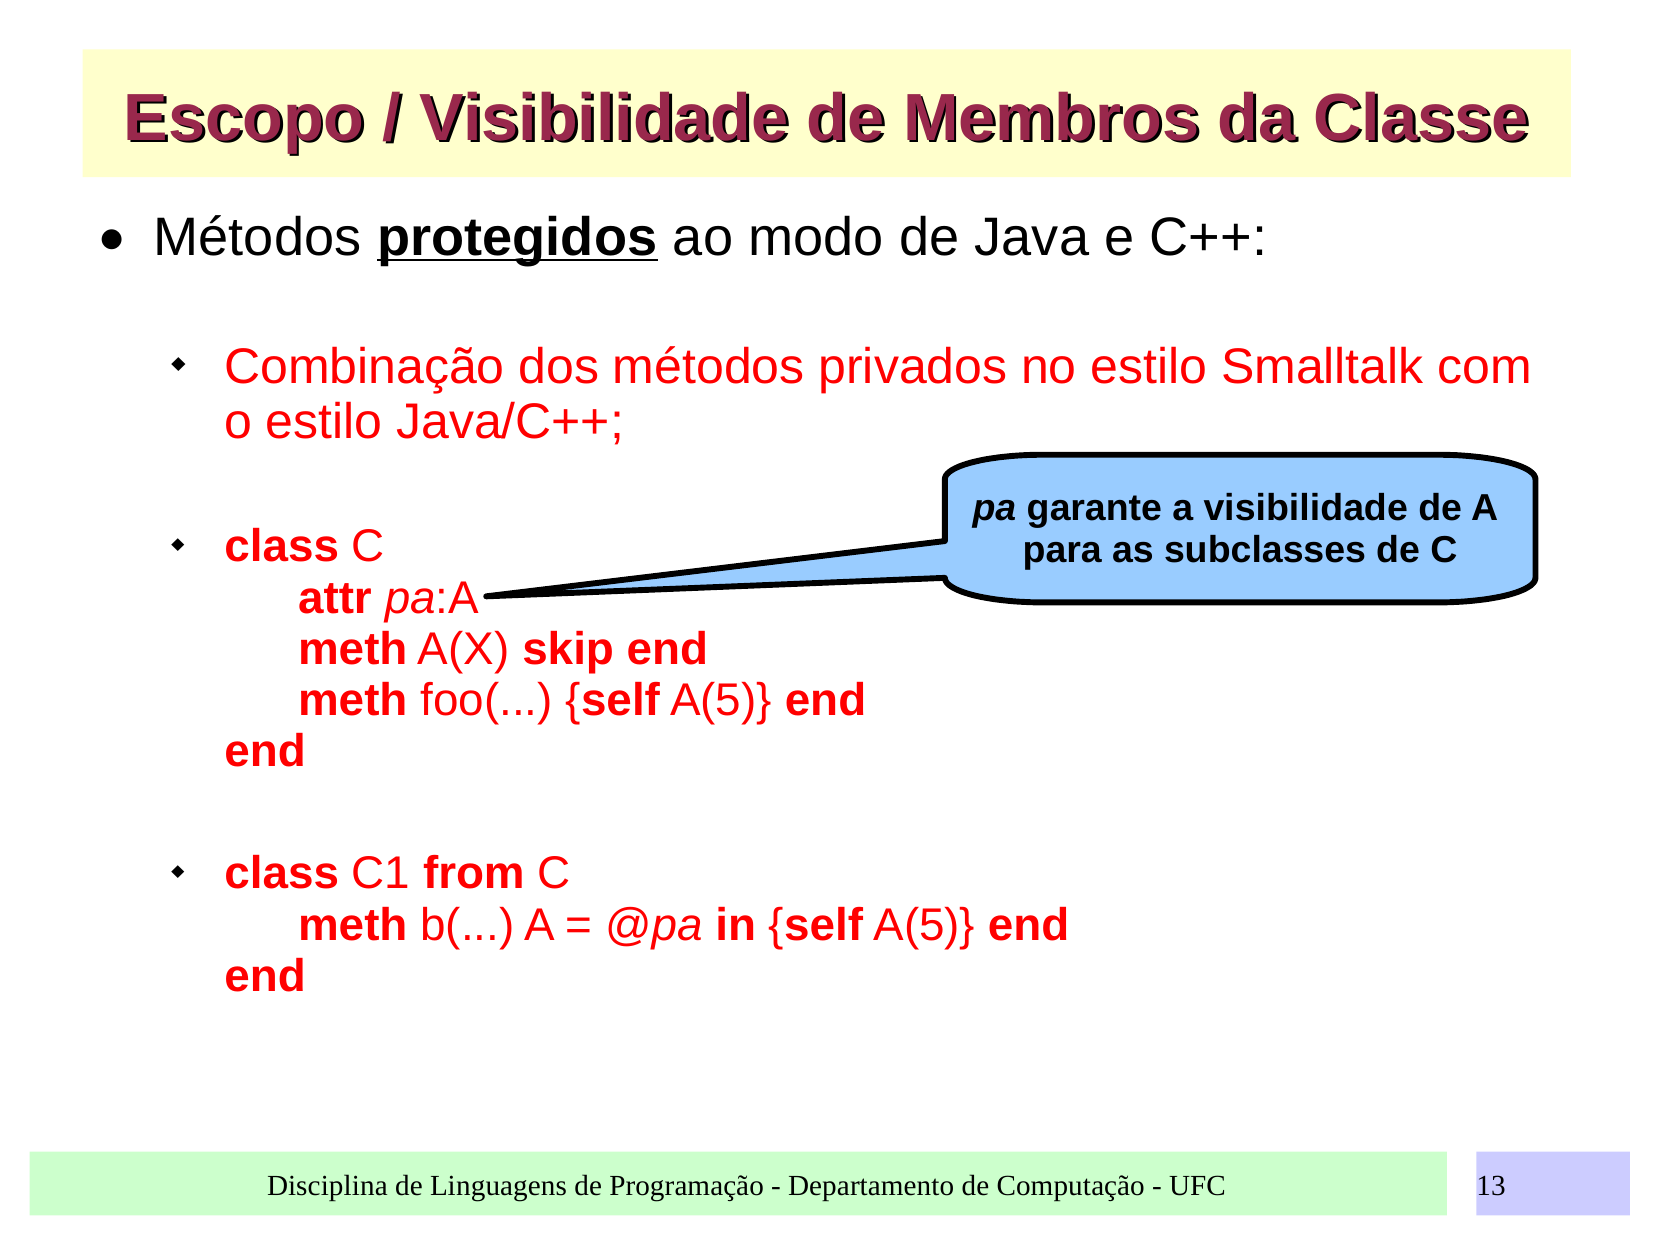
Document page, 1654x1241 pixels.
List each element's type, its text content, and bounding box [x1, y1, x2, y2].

title Escopo / Visibilidade de Membros da Classe [82, 49, 1571, 178]
text_box <número> [1476, 1151, 1630, 1216]
text_box Disciplina de Linguagens de Programação - Departamento de Computação - UFC [29, 1151, 1447, 1216]
list Métodos protegidos ao modo de Java e C++: Combinação dos métodos privados no estilo Smalltalk com o estilo Java/C++; class C attr pa:A meth A(X) skip end meth foo(...) {self A(5)} end end class C1 from C meth b(...) A = @pa in {self A(5)} end end [82, 206, 1571, 1109]
